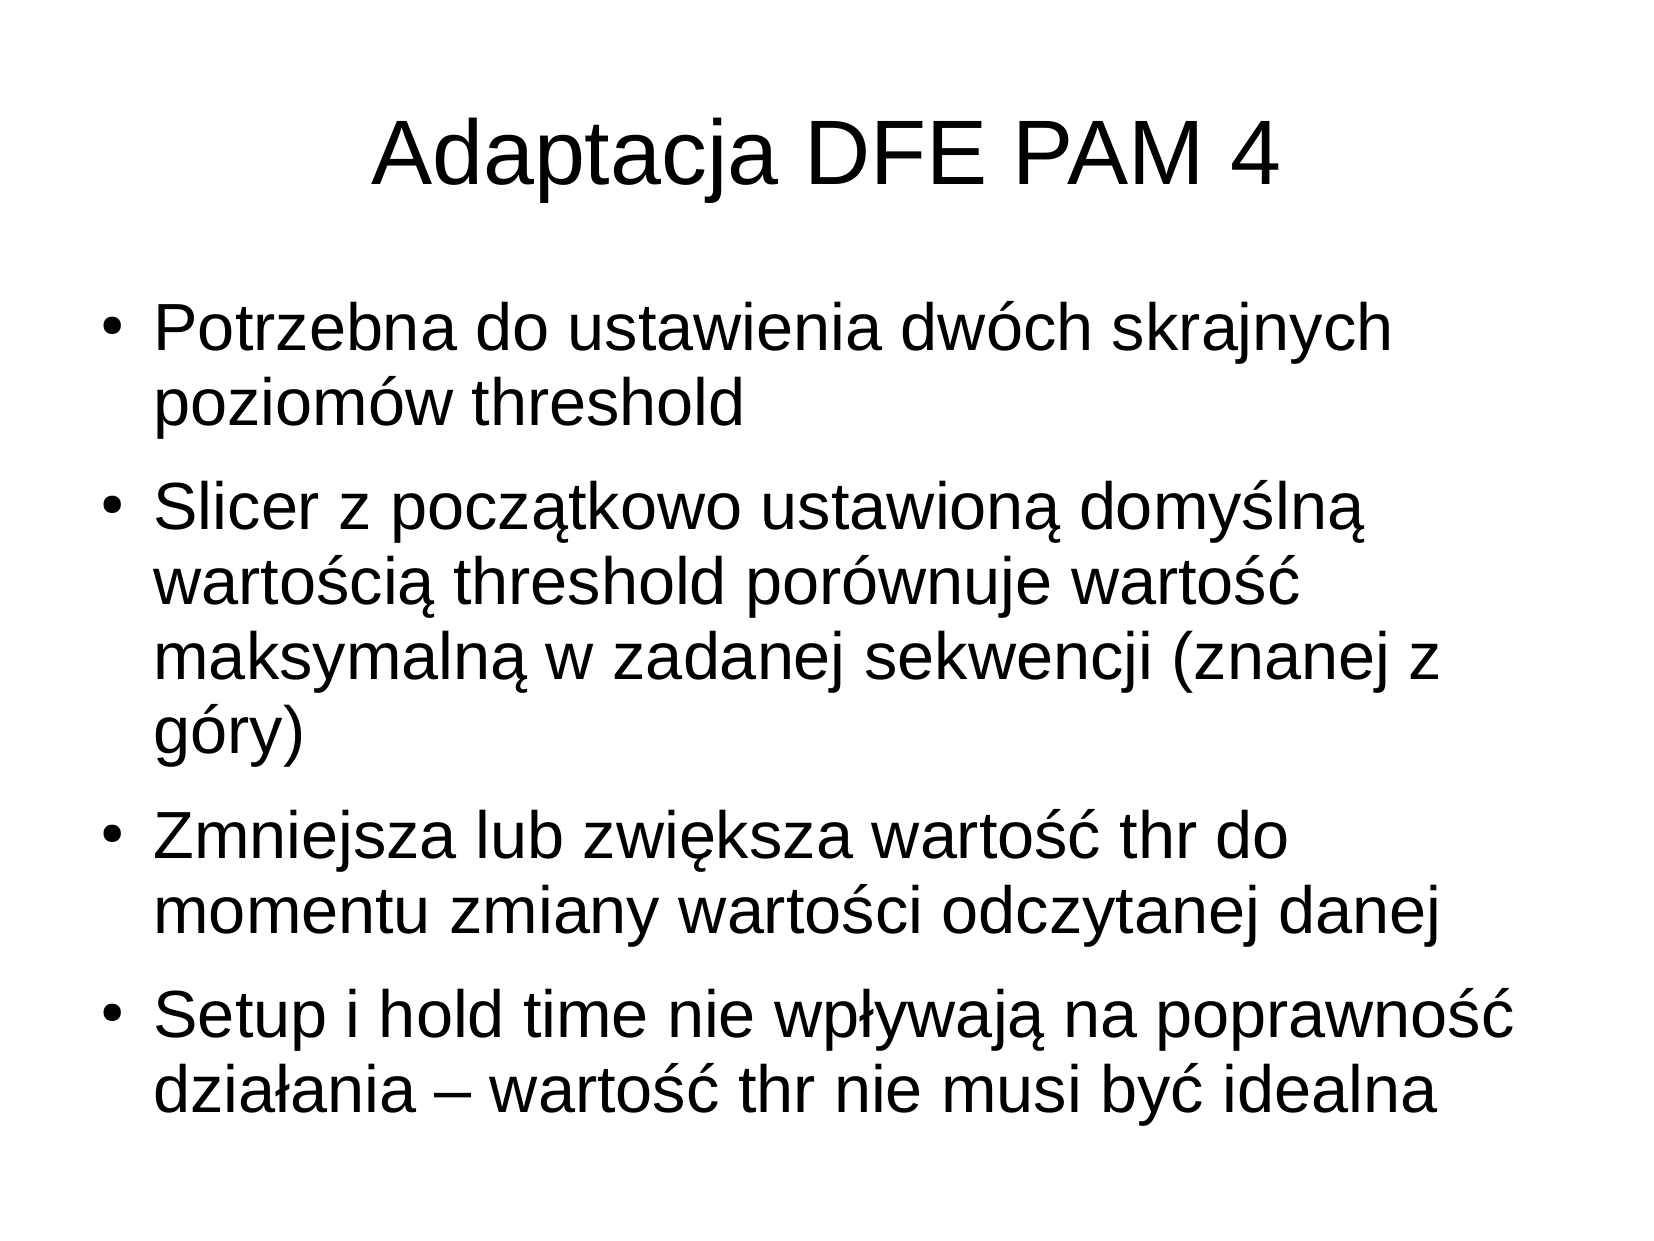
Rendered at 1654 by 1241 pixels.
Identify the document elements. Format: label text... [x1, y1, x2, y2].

list Potrzebna do ustawienia dwóch skrajnych poziomów threshold Slicer z początkowo ustawioną domyślną wartością threshold porównuje wartość maksymalną w zadanej sekwencji (znanej z góry) Zmniejsza lub zwiększa wartość thr do momentu zmiany wartości odczytanej danej Setup i hold time nie wpływają na poprawność działania – wartość thr nie musi być idealna [82, 290, 1571, 1231]
title Adaptacja DFE PAM 4 [82, 49, 1571, 257]
